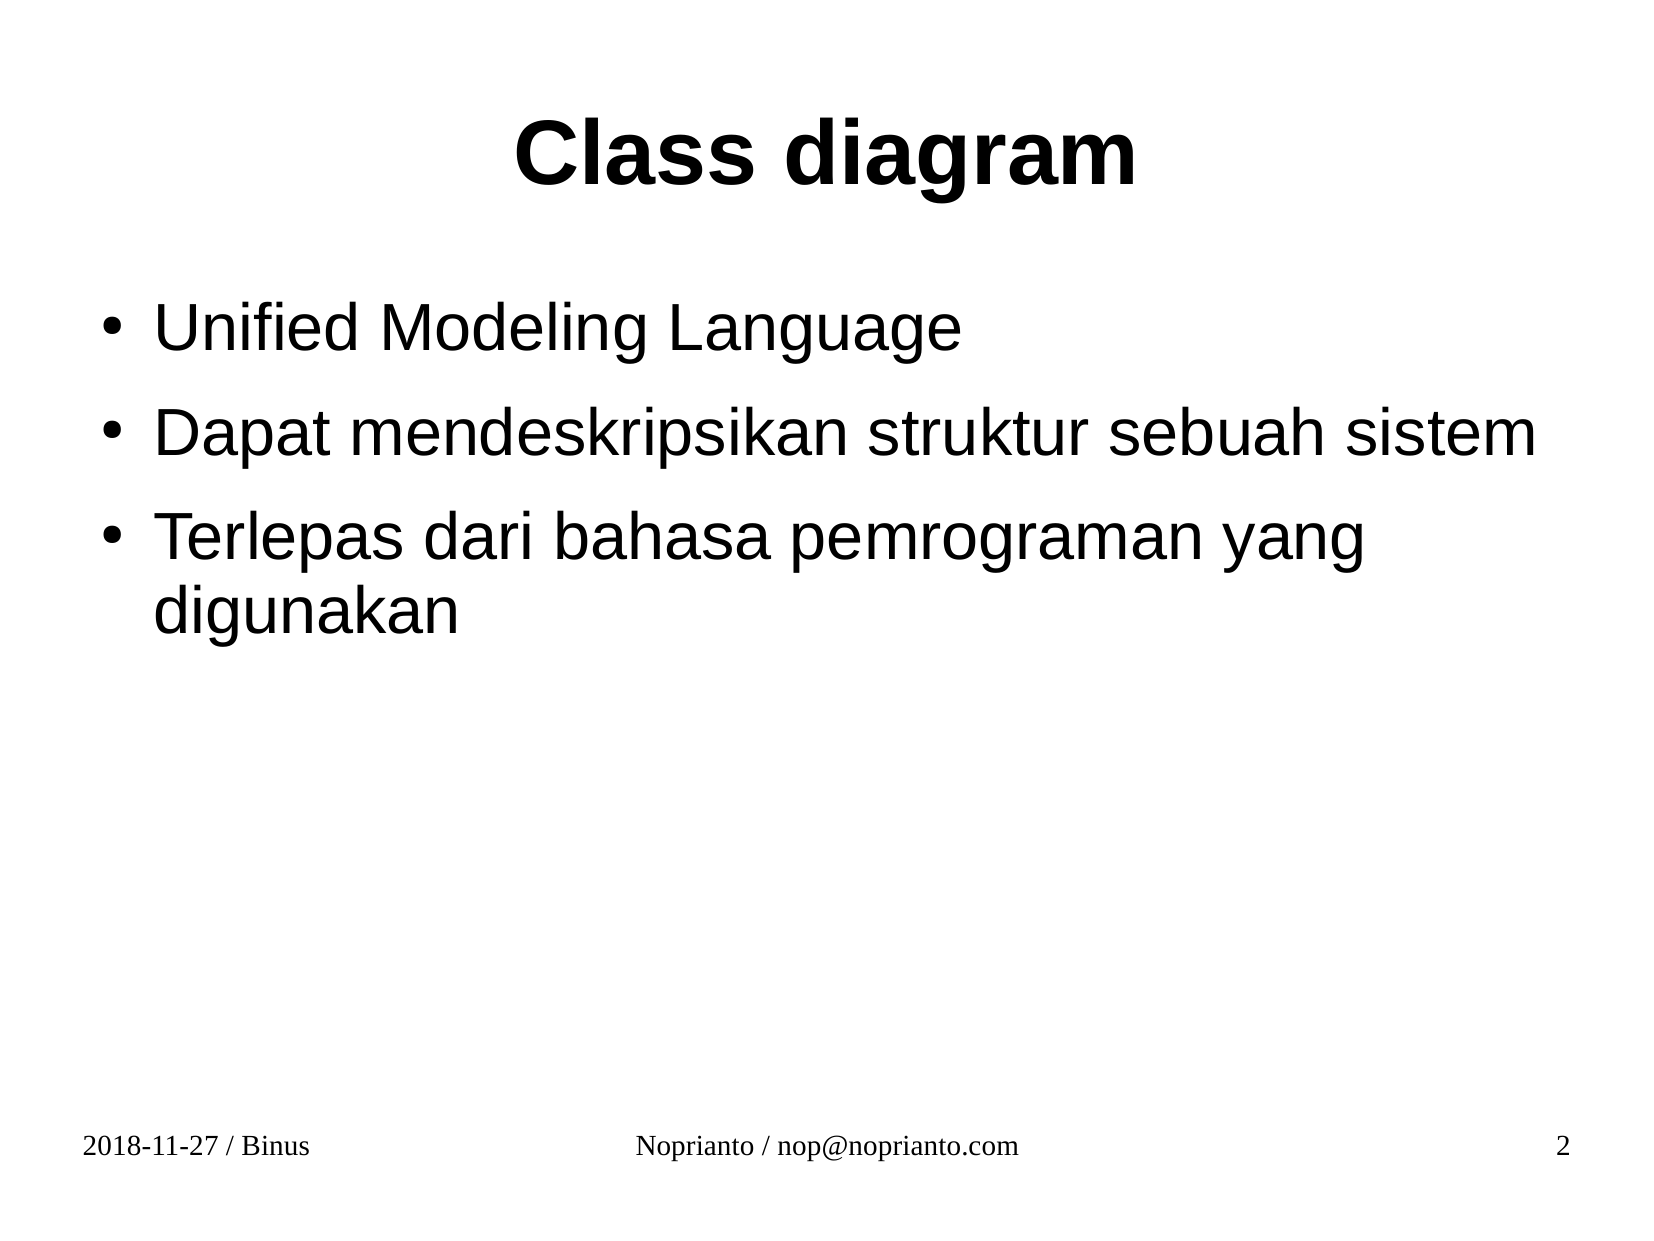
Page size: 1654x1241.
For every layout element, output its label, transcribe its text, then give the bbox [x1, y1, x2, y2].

list Unified Modeling Language Dapat mendeskripsikan struktur sebuah sistem Terlepas dari bahasa pemrograman yang digunakan [82, 290, 1571, 1010]
title Class diagram [82, 49, 1571, 257]
